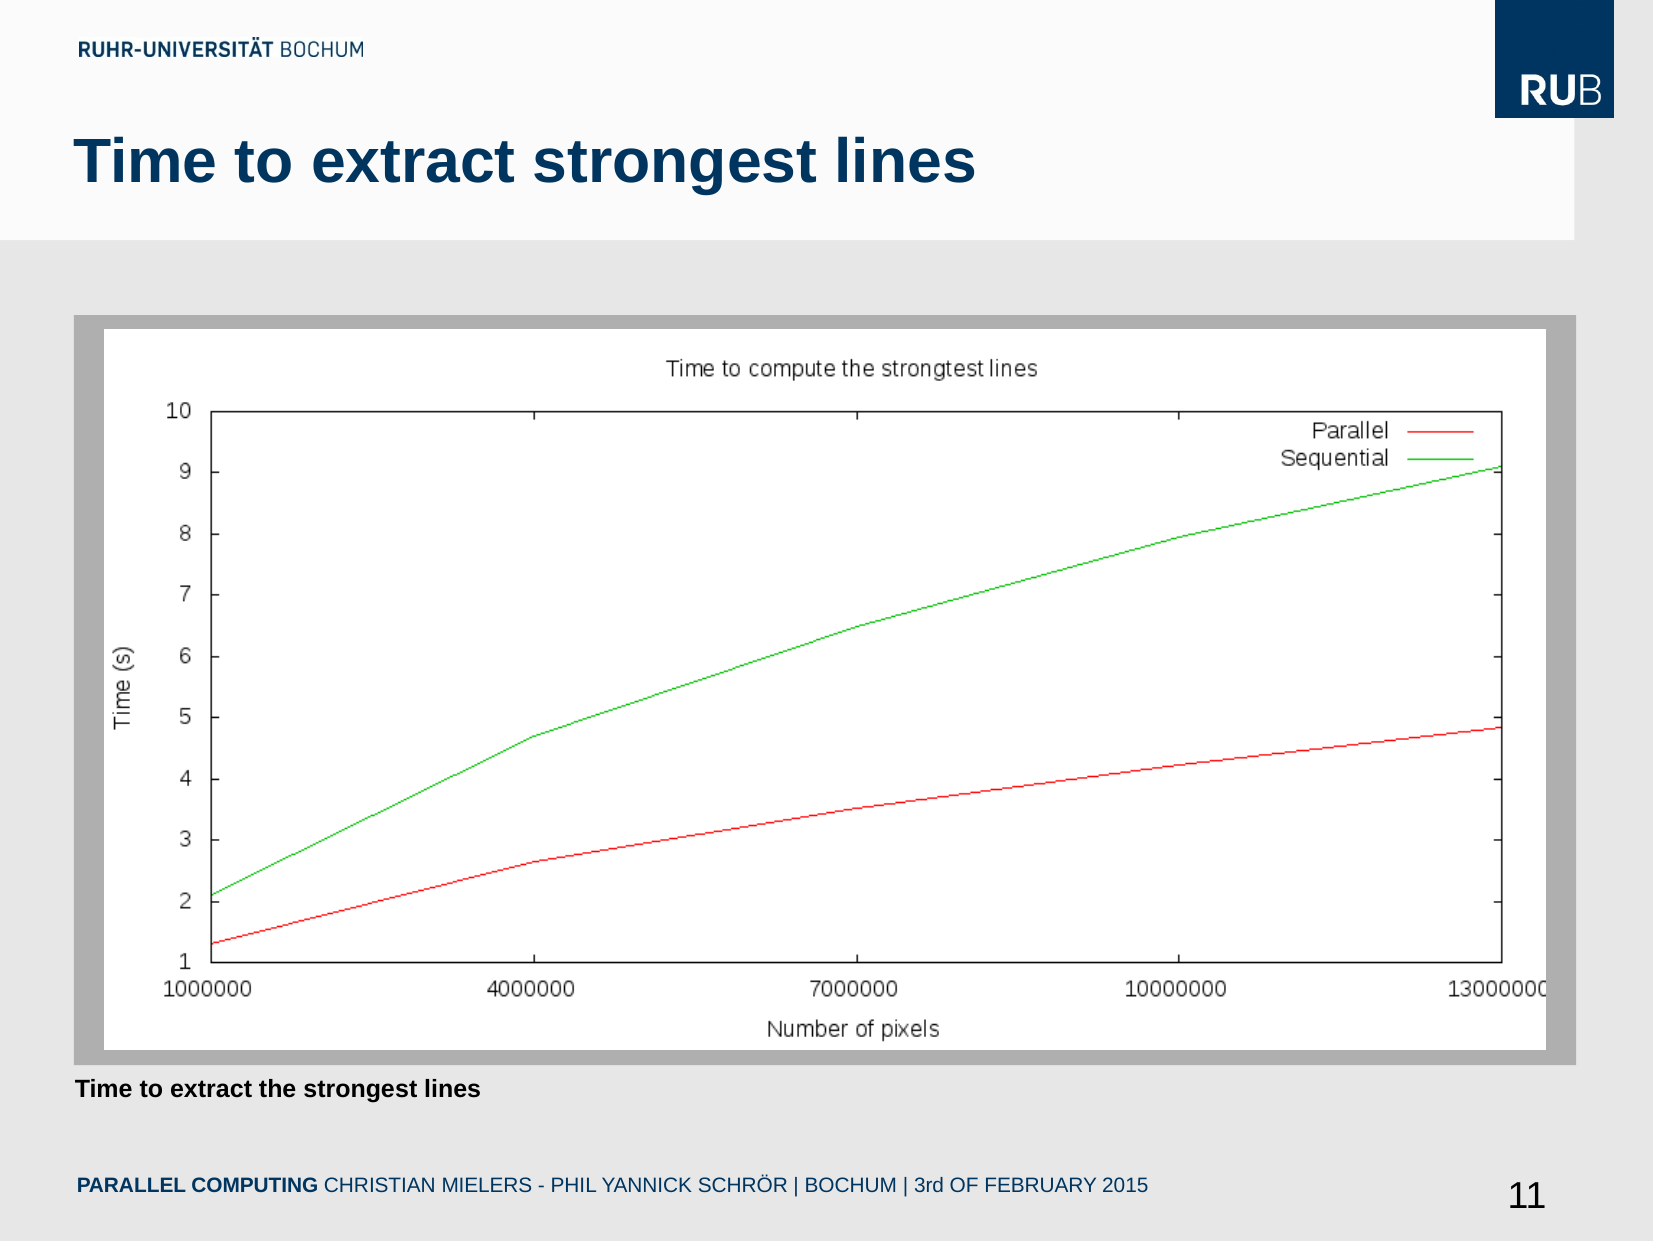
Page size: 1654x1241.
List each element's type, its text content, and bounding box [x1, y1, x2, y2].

text_box PARALLEL COMPUTING CHRISTIAN MIELERS - PHIL YANNICK SCHRÖR | BOCHUM | 3rd OF FEBRUARY 2015 [76, 1171, 1460, 1197]
text_box [73, 315, 1577, 1066]
picture [104, 329, 1546, 1051]
picture [1495, 0, 1614, 118]
picture [79, 37, 363, 57]
text_box Time to extract strongest lines [73, 120, 1257, 196]
text_box Time to extract the strongest lines [74, 1072, 800, 1103]
